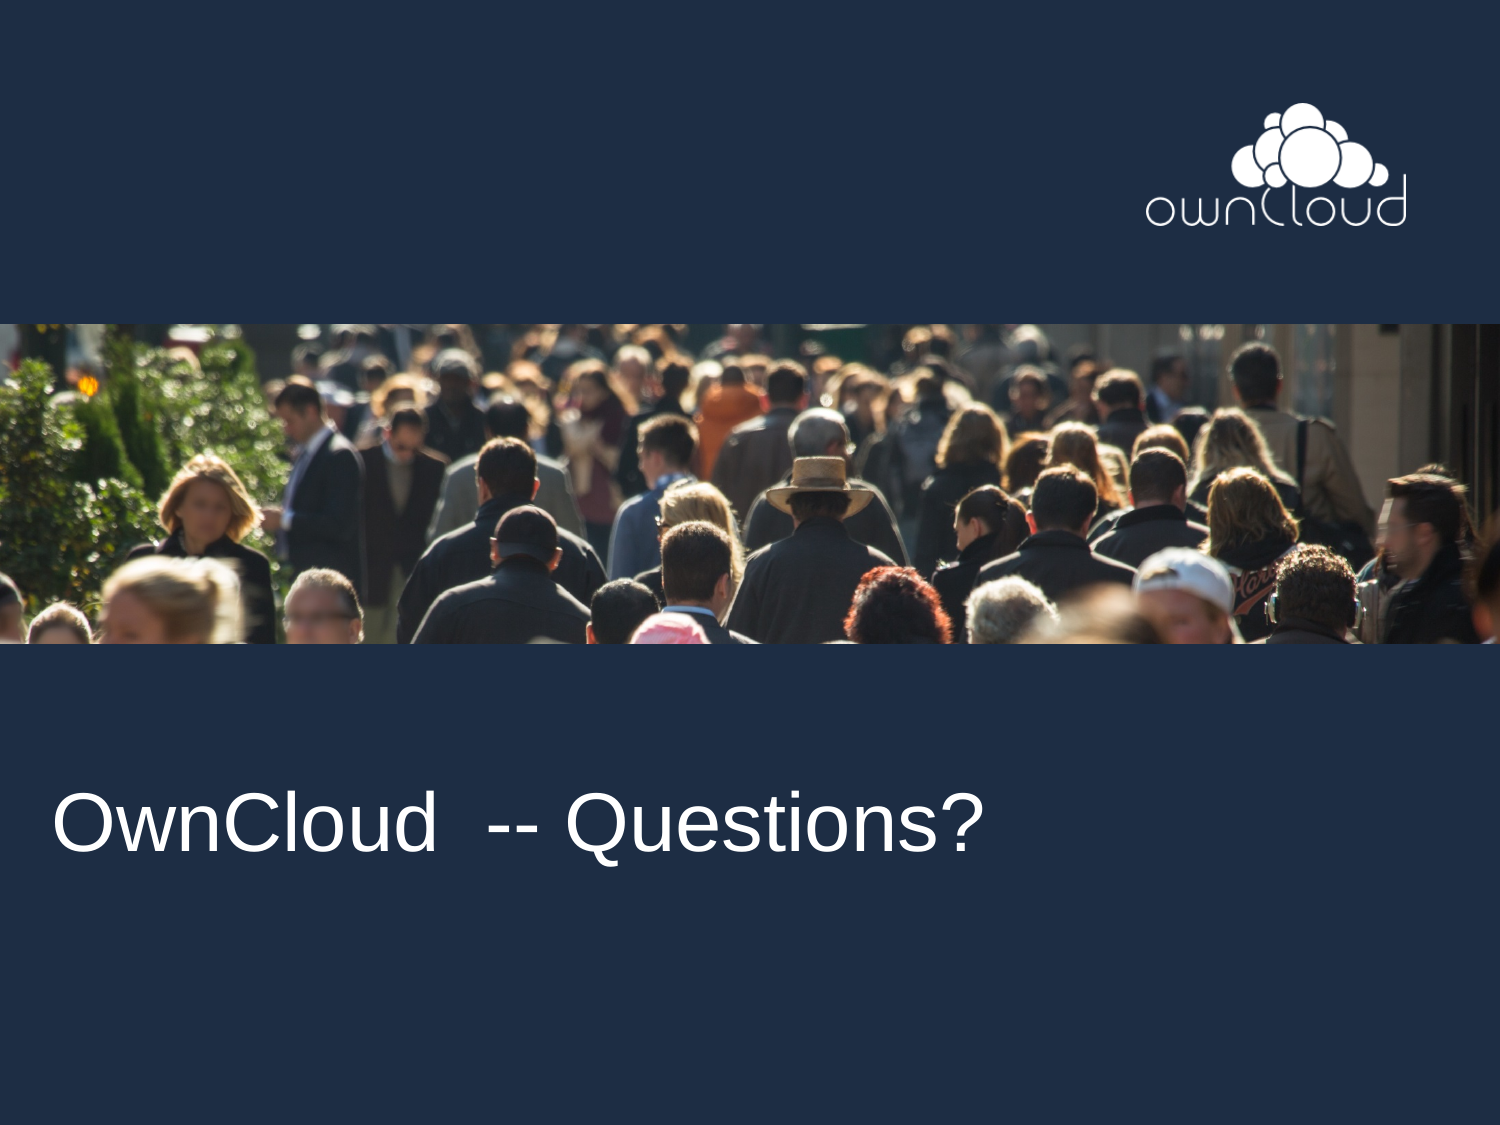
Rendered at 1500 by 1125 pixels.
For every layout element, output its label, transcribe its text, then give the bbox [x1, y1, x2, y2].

picture [0, 324, 1500, 644]
text_box OwnCloud -- Questions? [36, 761, 1462, 985]
picture [1146, 103, 1406, 226]
